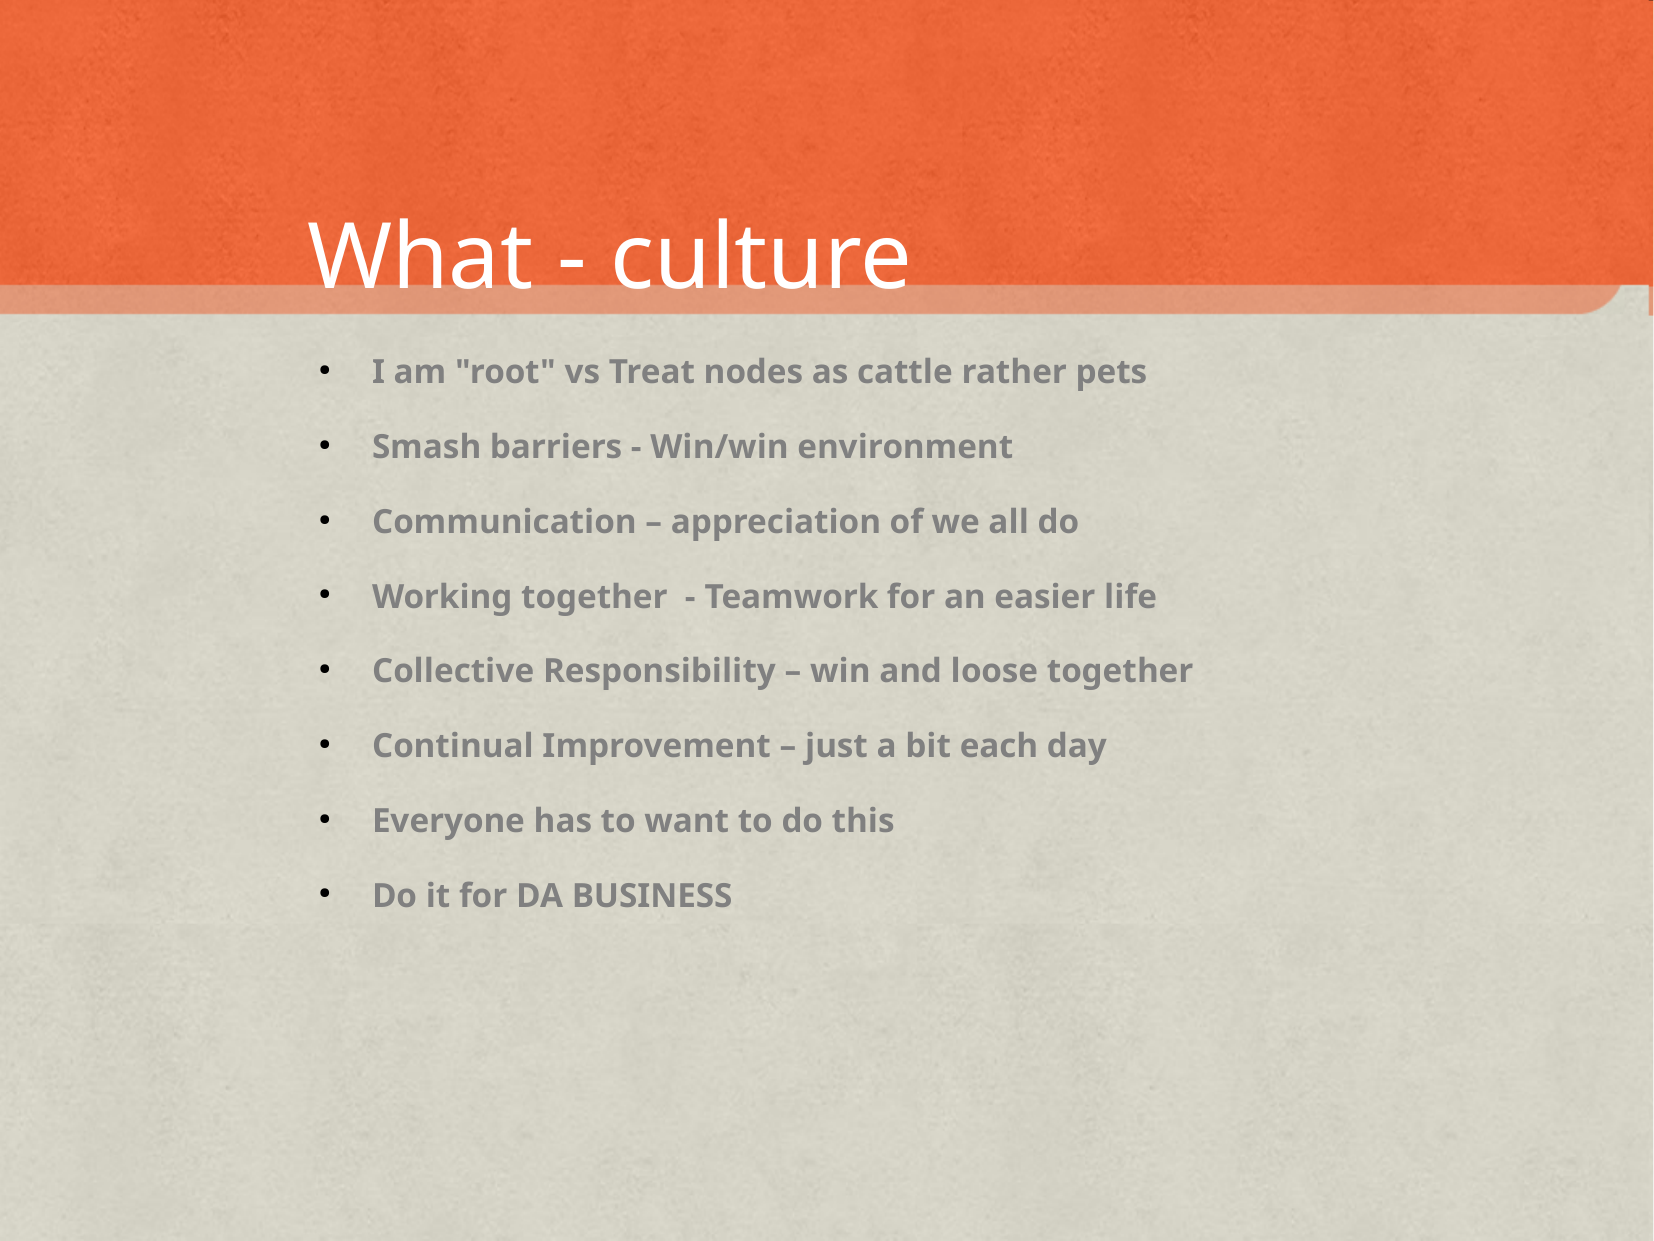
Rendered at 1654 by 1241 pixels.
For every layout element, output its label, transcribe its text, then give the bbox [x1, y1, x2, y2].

list I am "root" vs Treat nodes as cattle rather pets Smash barriers - Win/win environment Communication – appreciation of we all do Working together - Teamwork for an easier life Collective Responsibility – win and loose together Continual Improvement – just a bit each day Everyone has to want to do this Do it for DA BUSINESS [301, 348, 1654, 1068]
picture [0, 0, 1654, 1241]
title What - culture [307, 188, 1654, 317]
